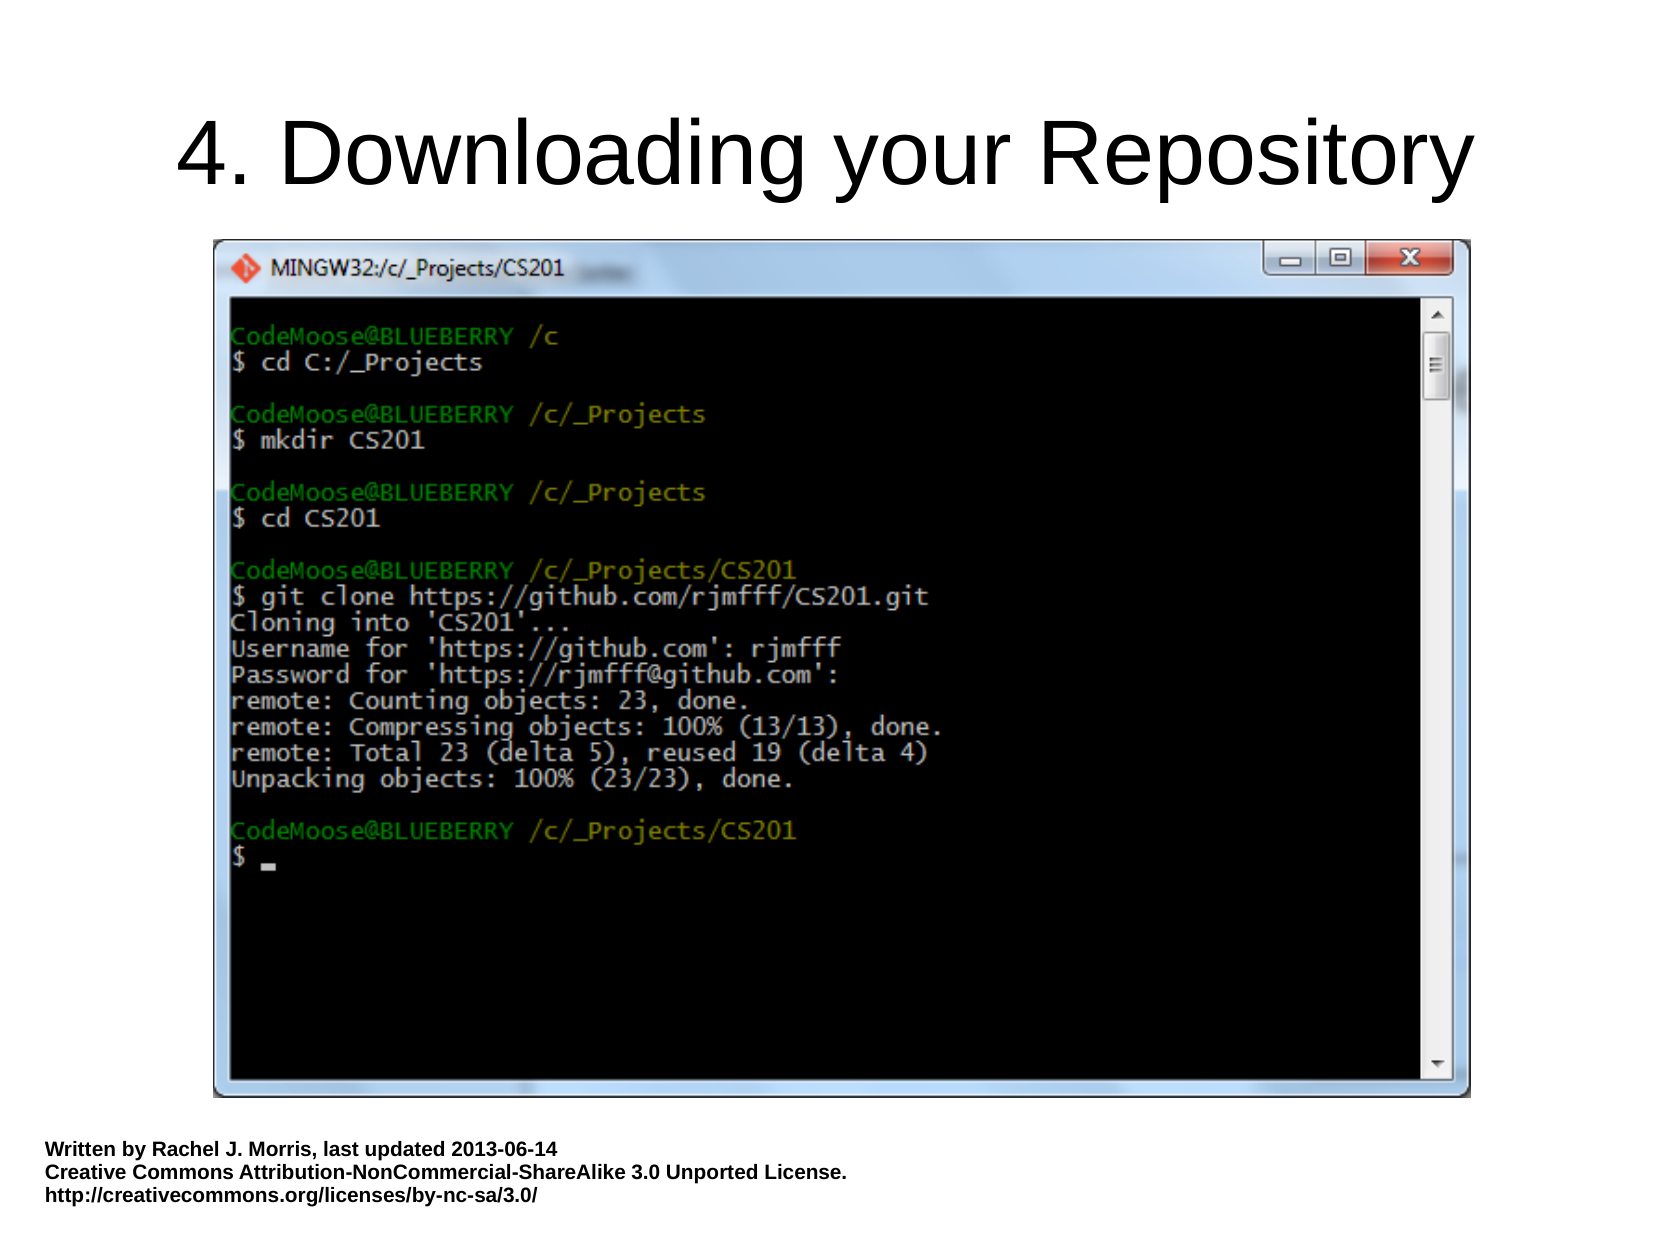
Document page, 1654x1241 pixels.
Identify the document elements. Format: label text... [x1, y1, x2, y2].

title 4. Downloading your Repository [82, 49, 1571, 257]
picture [213, 239, 1471, 1098]
